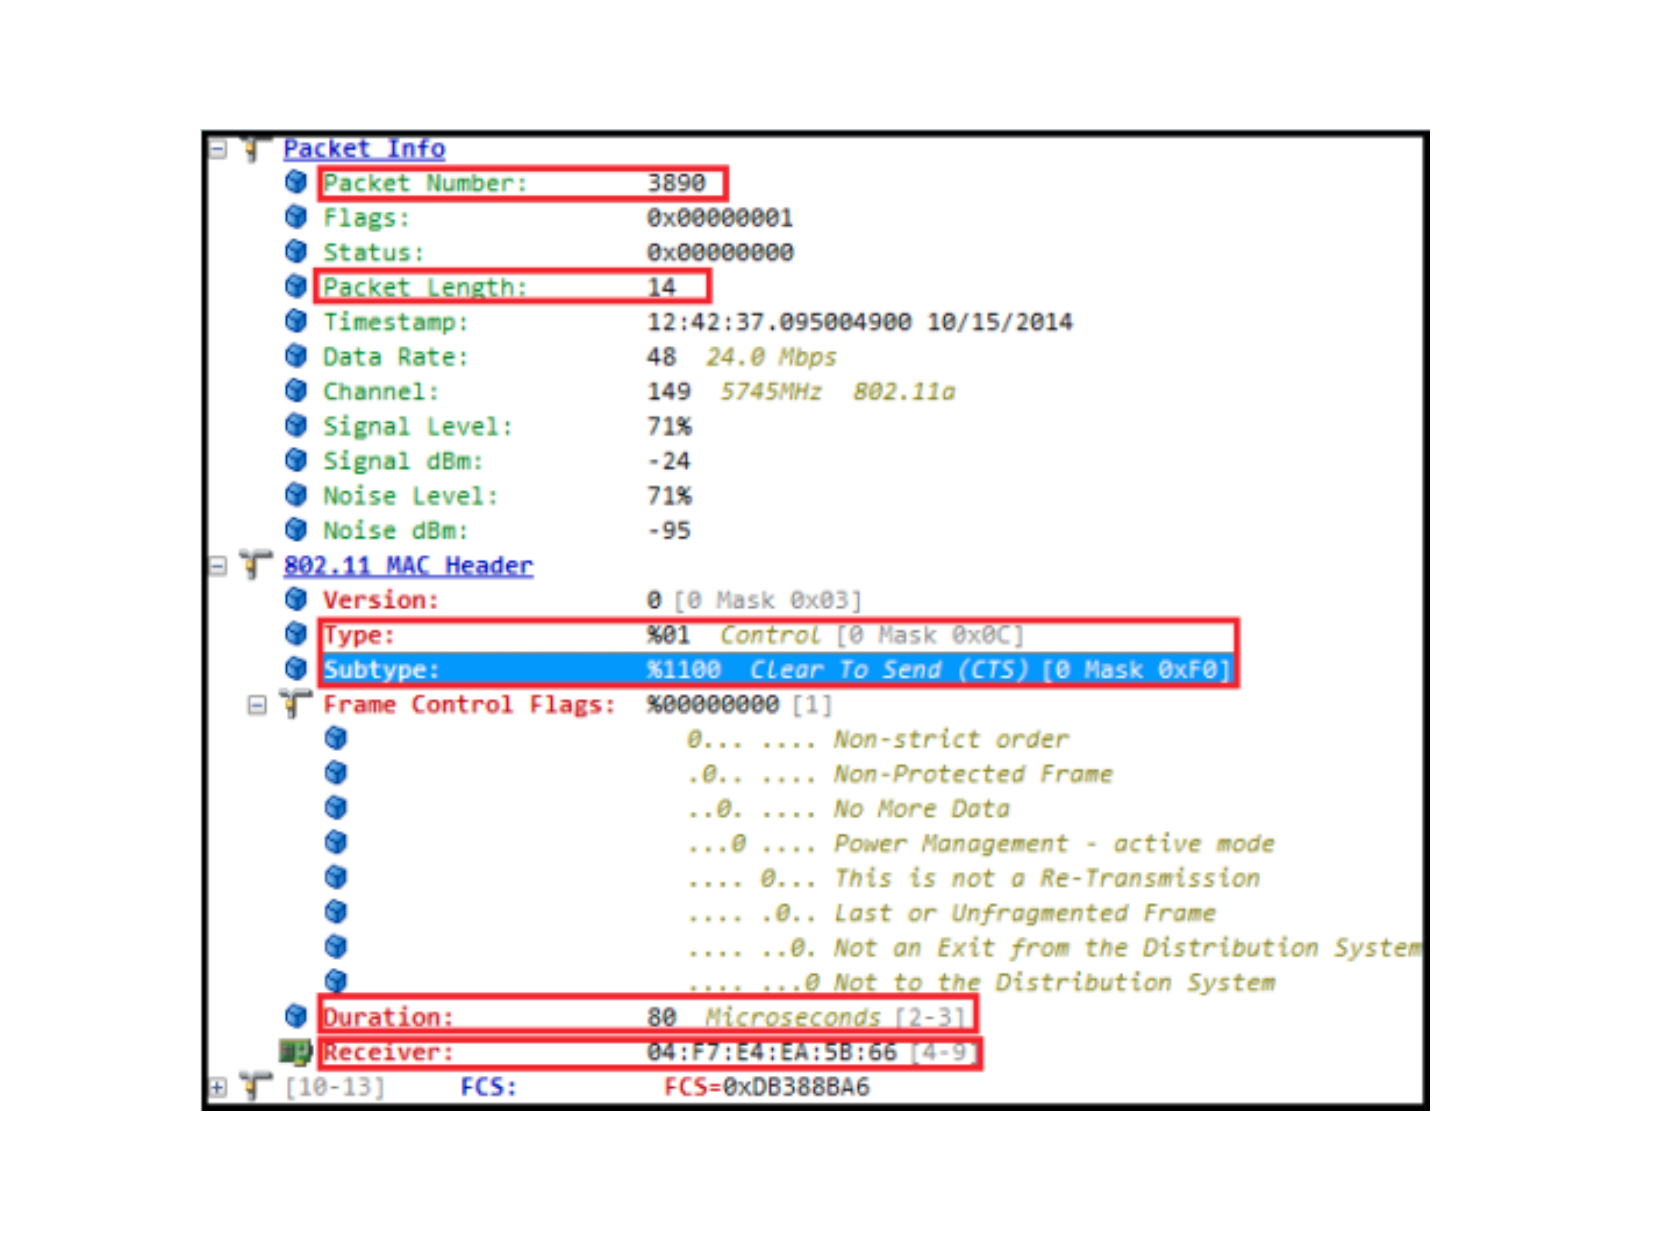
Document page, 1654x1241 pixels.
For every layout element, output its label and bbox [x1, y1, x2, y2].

picture [200, 129, 1430, 1111]
